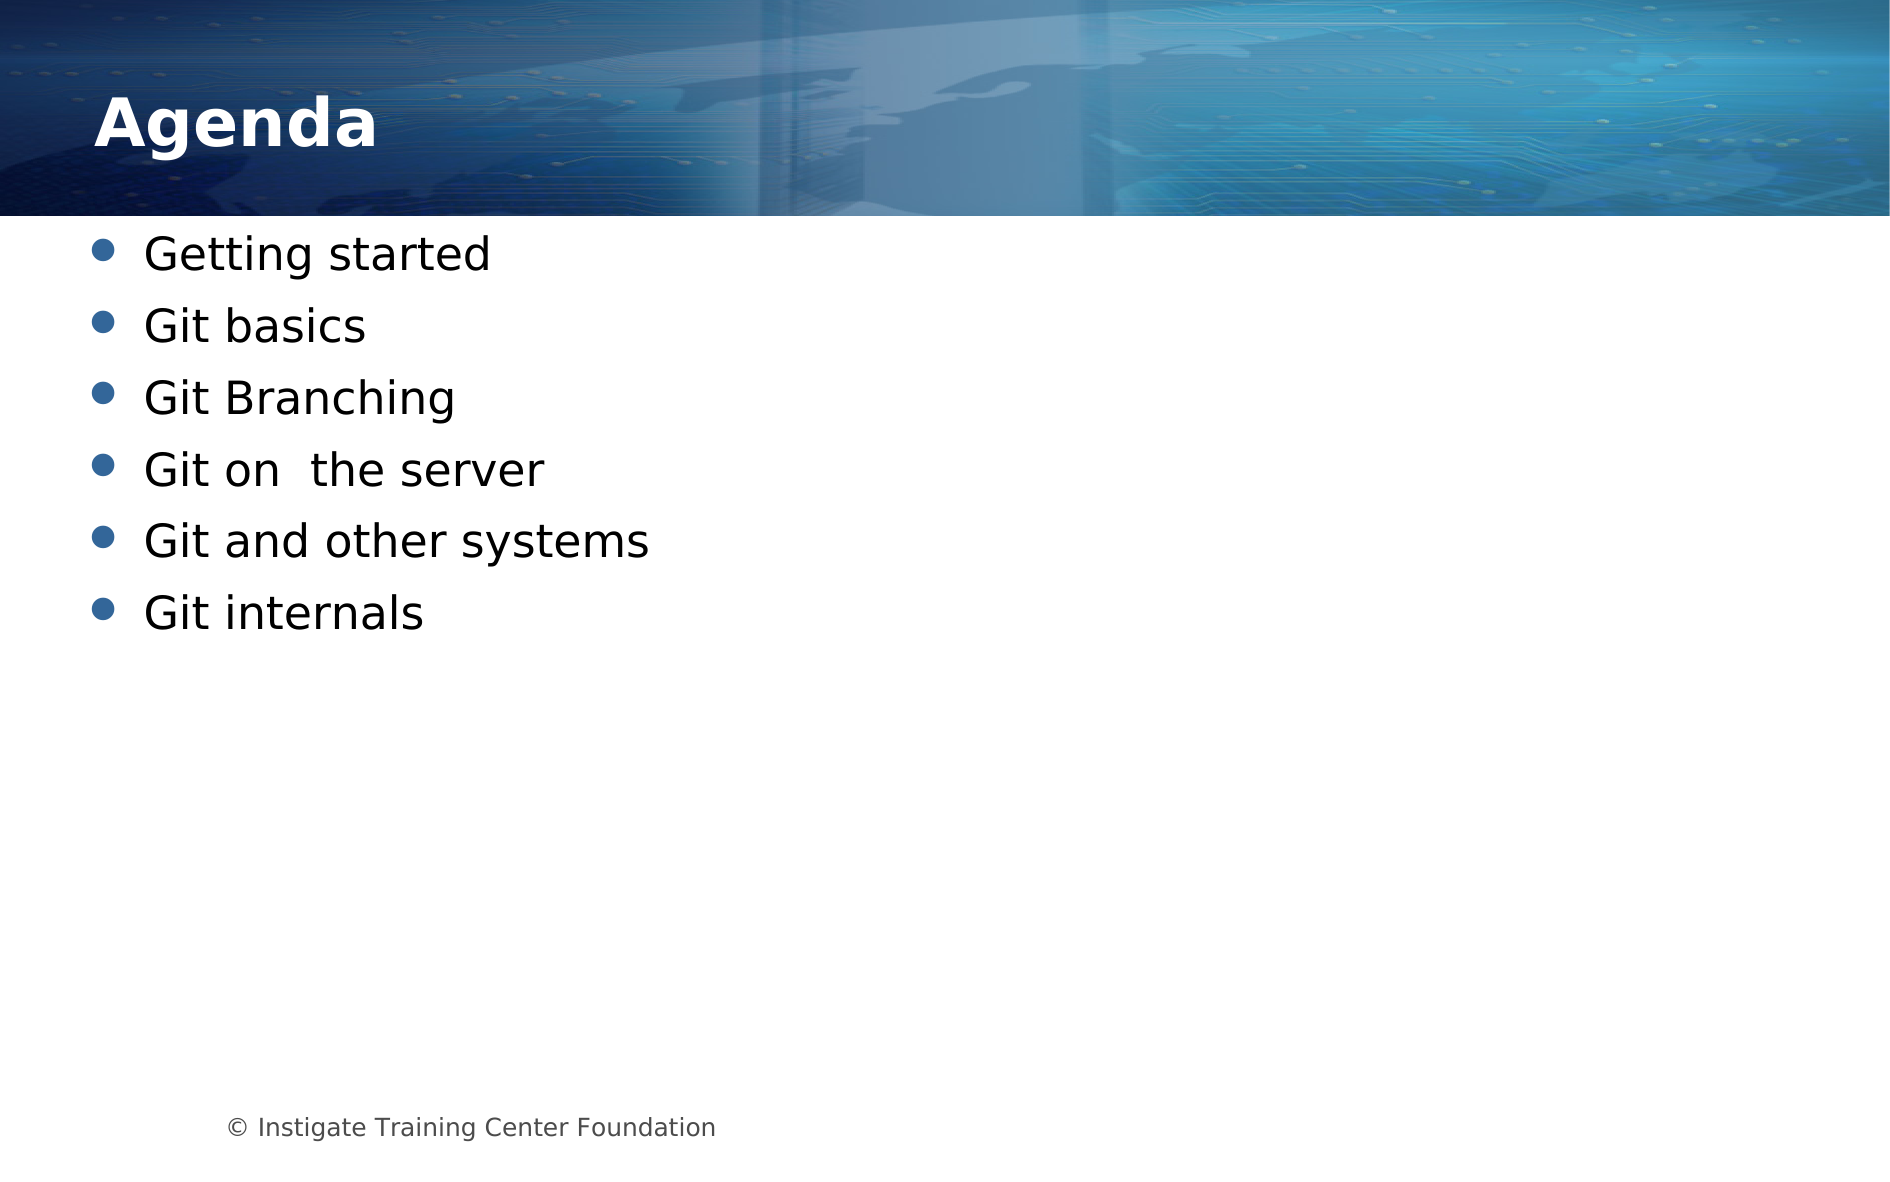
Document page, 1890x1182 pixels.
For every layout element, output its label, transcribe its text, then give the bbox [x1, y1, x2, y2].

list Getting started Git basics Git Branching Git on the server Git and other systems Git internals [88, 228, 1788, 993]
title Agenda [94, 54, 1793, 210]
picture [0, 0, 1890, 216]
